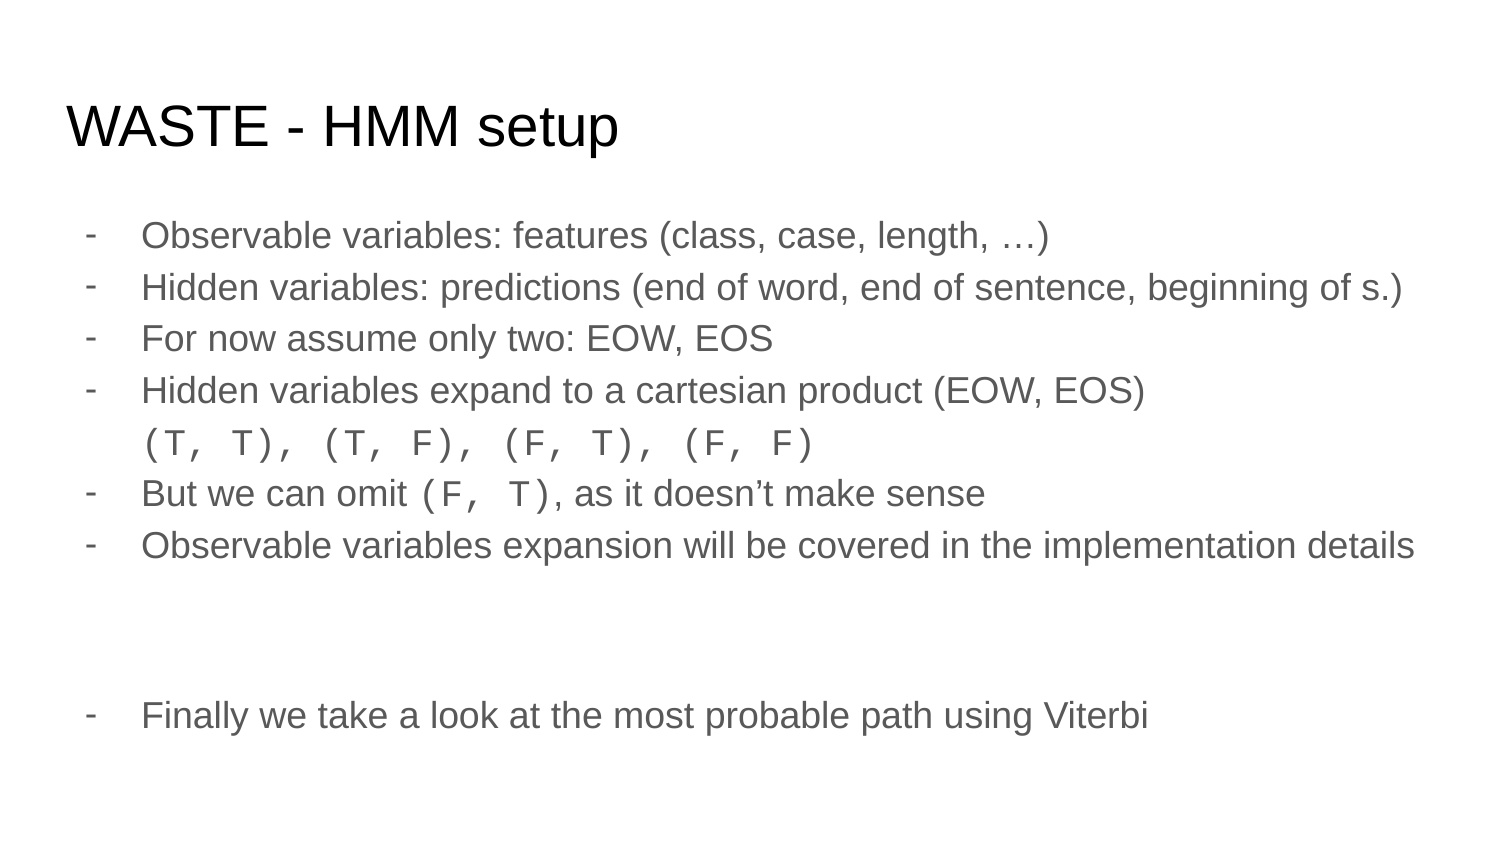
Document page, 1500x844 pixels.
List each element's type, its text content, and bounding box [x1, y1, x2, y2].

title WASTE - HMM setup [51, 72, 1449, 167]
list Observable variables: features (class, case, length, …) Hidden variables: predictions (end of word, end of sentence, beginning of s.) For now assume only two: EOW, EOS Hidden variables expand to a cartesian product (EOW, EOS) (T, T), (T, F), (F, T), (F, F) But we can omit (F, T), as it doesn’t make sense Observable variables expansion will be covered in the implementation details Finally we take a look at the most probable path using Viterbi [51, 189, 1449, 750]
